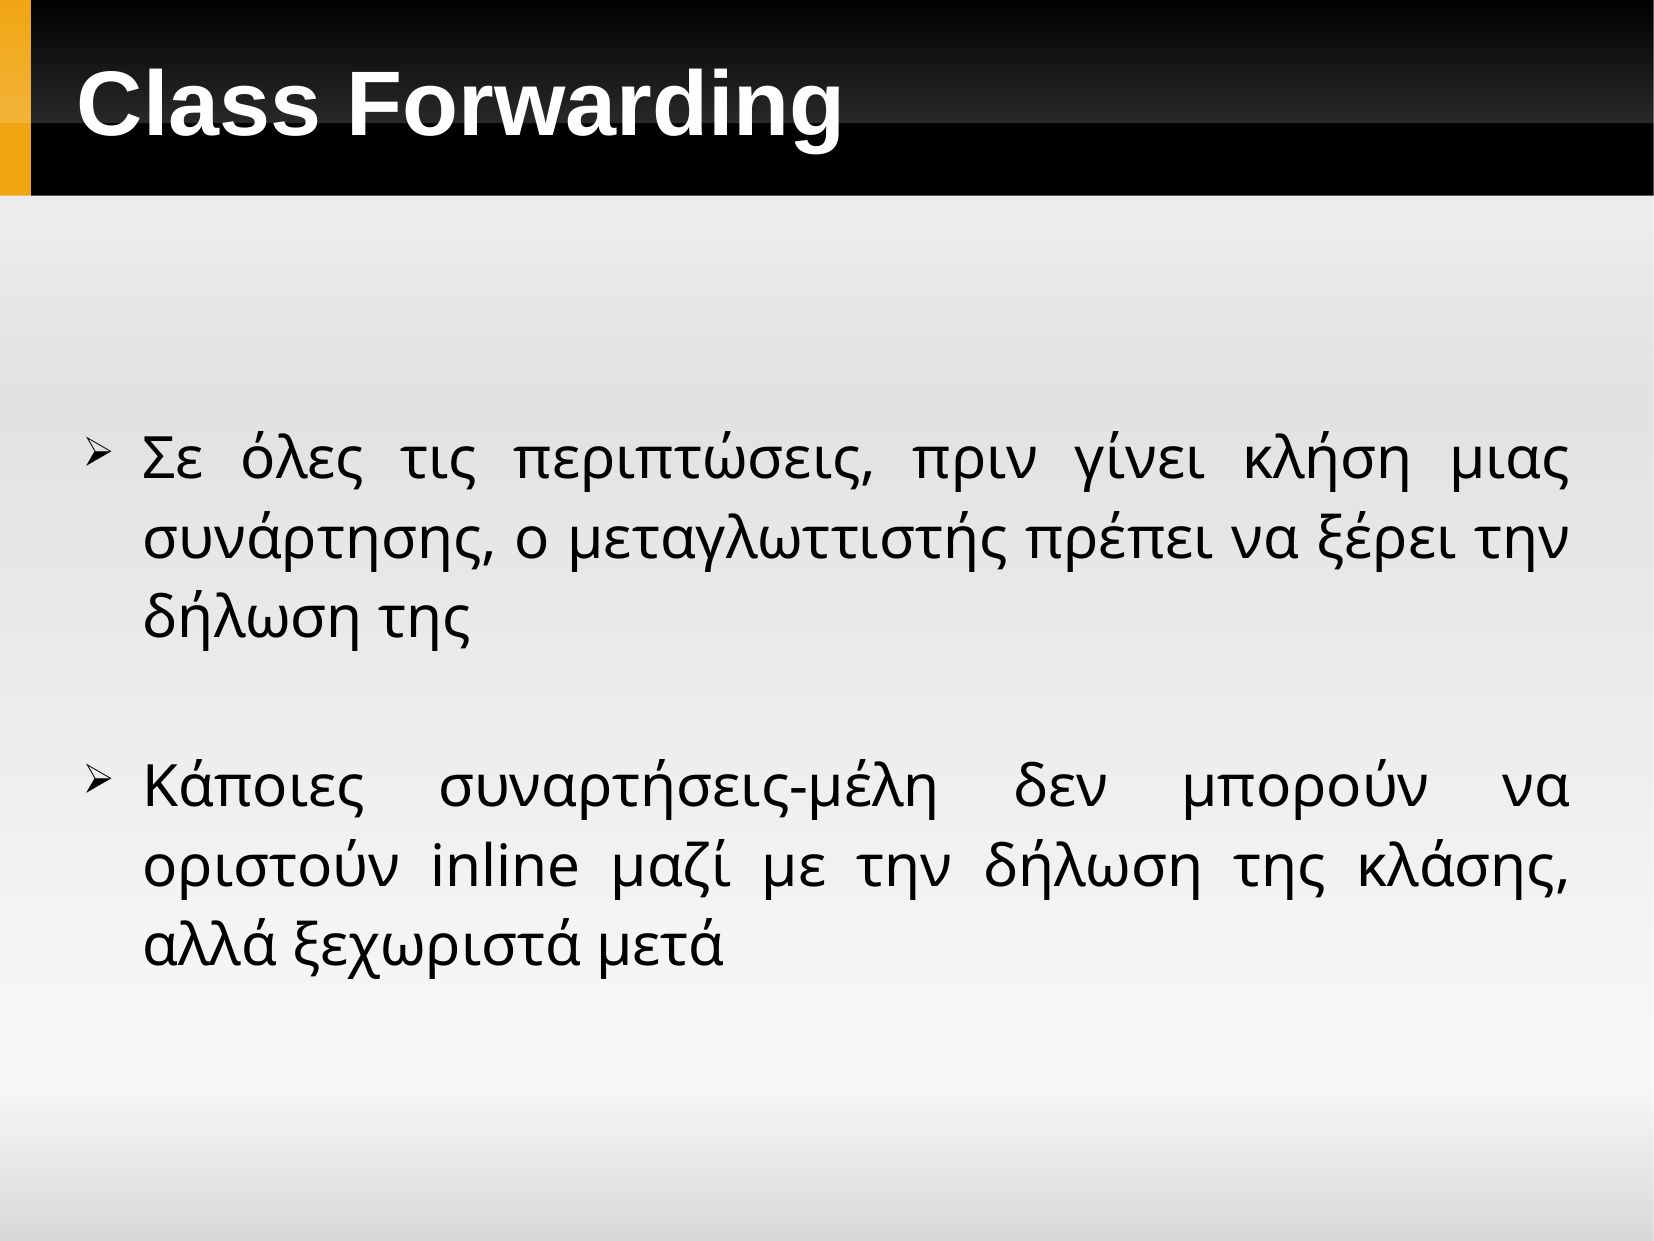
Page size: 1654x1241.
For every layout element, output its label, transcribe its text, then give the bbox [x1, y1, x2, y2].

picture [0, 0, 1654, 1241]
title Class Forwarding [76, 0, 1565, 208]
subtitle Σε όλες τις περιπτώσεις, πριν γίνει κλήση μιας συνάρτησης, ο μεταγλωττιστής πρέπει να ξέρει την δήλωση της Κάποιες συναρτήσεις-μέλη δεν μπορούν να οριστούν inline μαζί με την δήλωση της κλάσης, αλλά ξεχωριστά μετά [82, 297, 1571, 1102]
